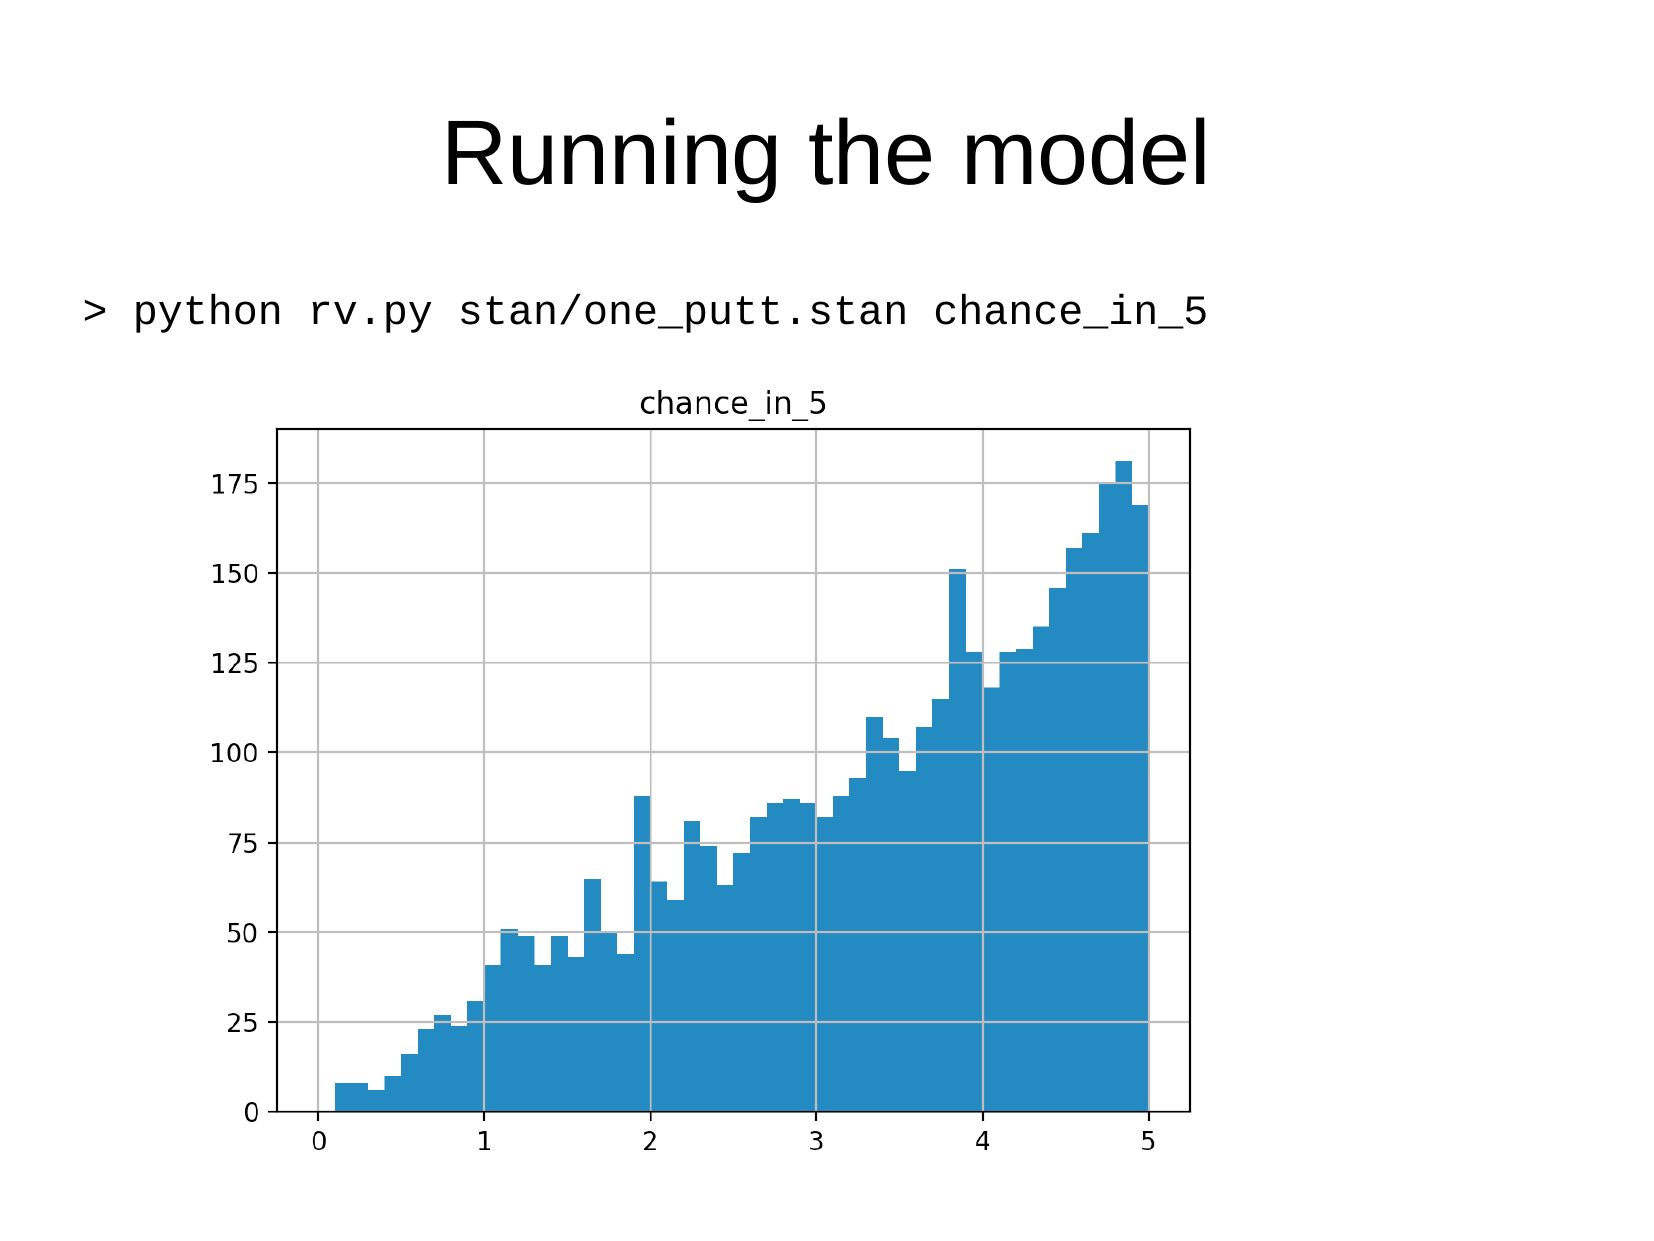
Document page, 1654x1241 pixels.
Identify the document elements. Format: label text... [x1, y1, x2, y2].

title Running the model [82, 49, 1571, 257]
picture [210, 348, 1243, 1186]
list > python rv.py stan/one_putt.stan chance_in_5 [82, 290, 1571, 376]
